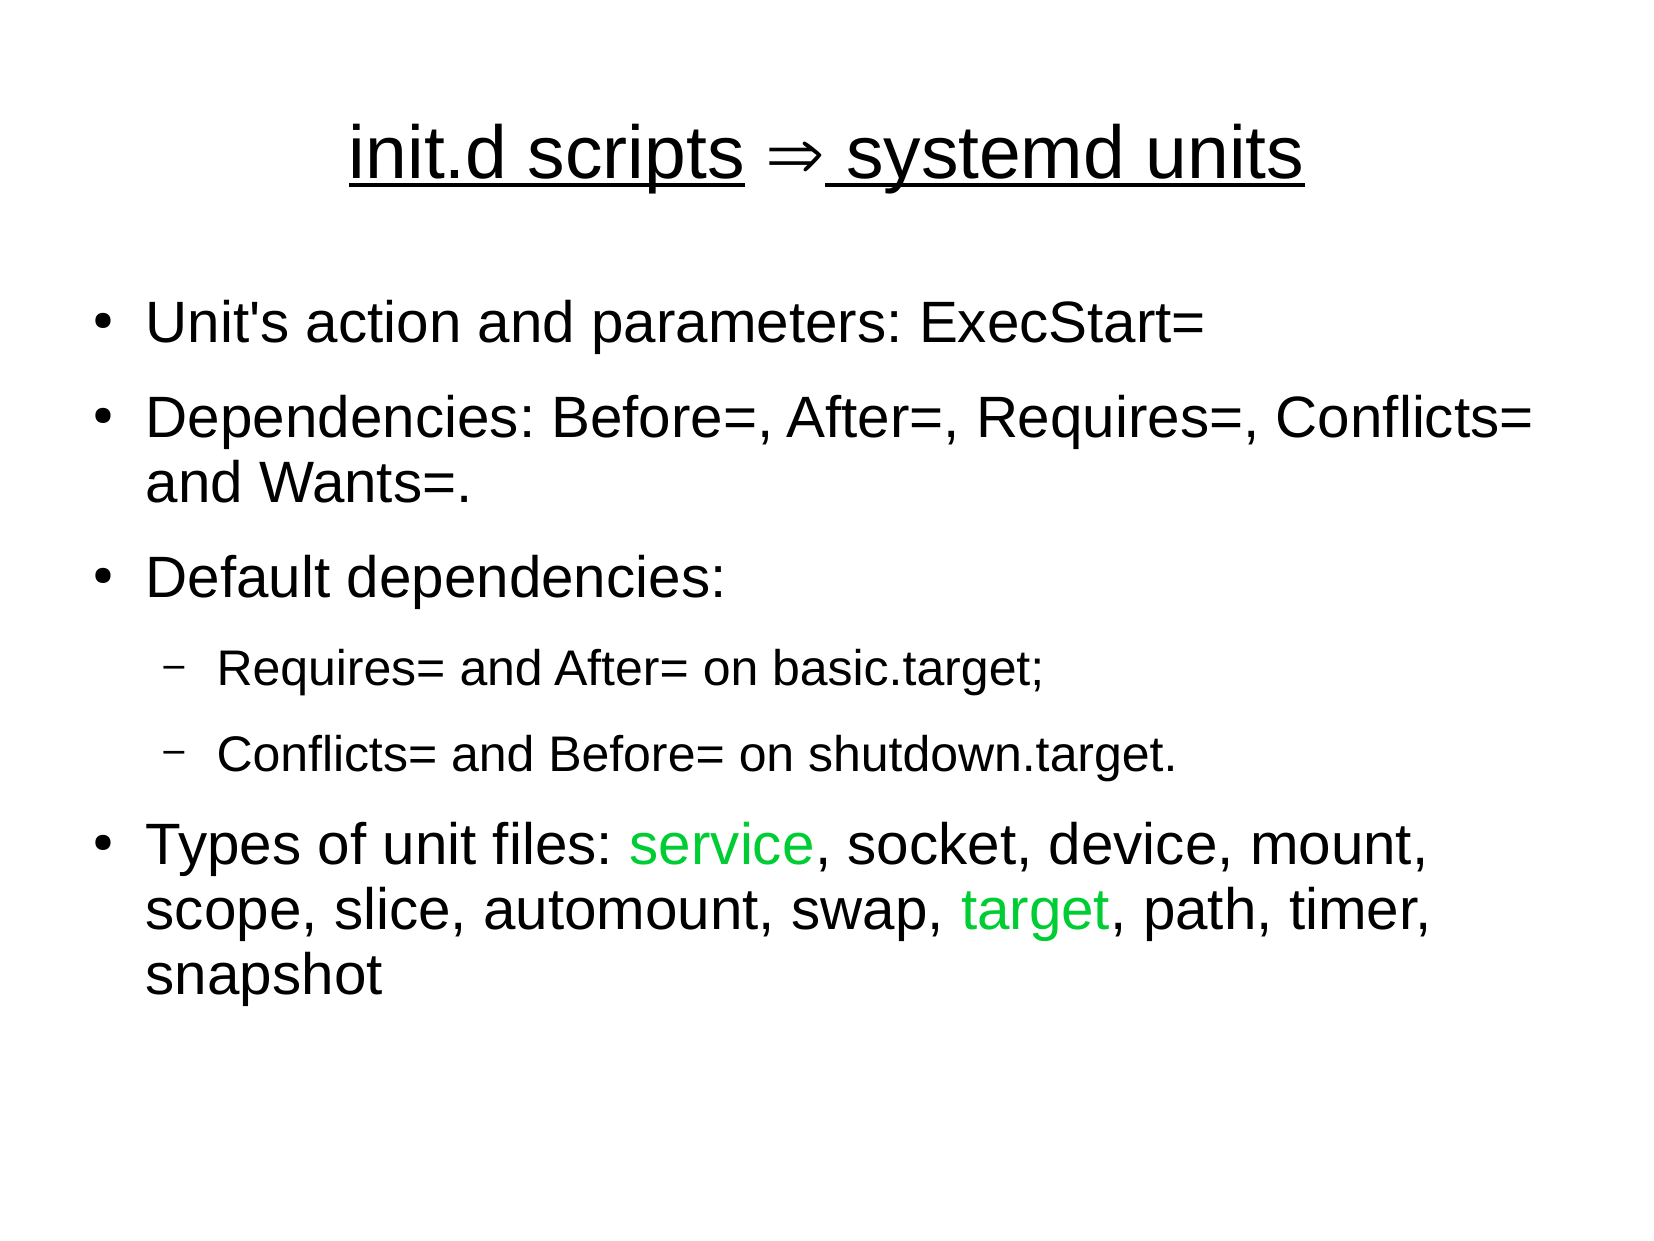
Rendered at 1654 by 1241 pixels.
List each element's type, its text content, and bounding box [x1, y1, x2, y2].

list Unit's action and parameters: ExecStart= Dependencies: Before=, After=, Requires=, Conflicts= and Wants=. Default dependencies: Requires= and After= on basic.target; Conflicts= and Before= on shutdown.target. Types of unit files: service, socket, device, mount, scope, slice, automount, swap, target, path, timer, snapshot [75, 290, 1571, 1126]
title init.d scripts Þ systemd units [82, 49, 1571, 257]
